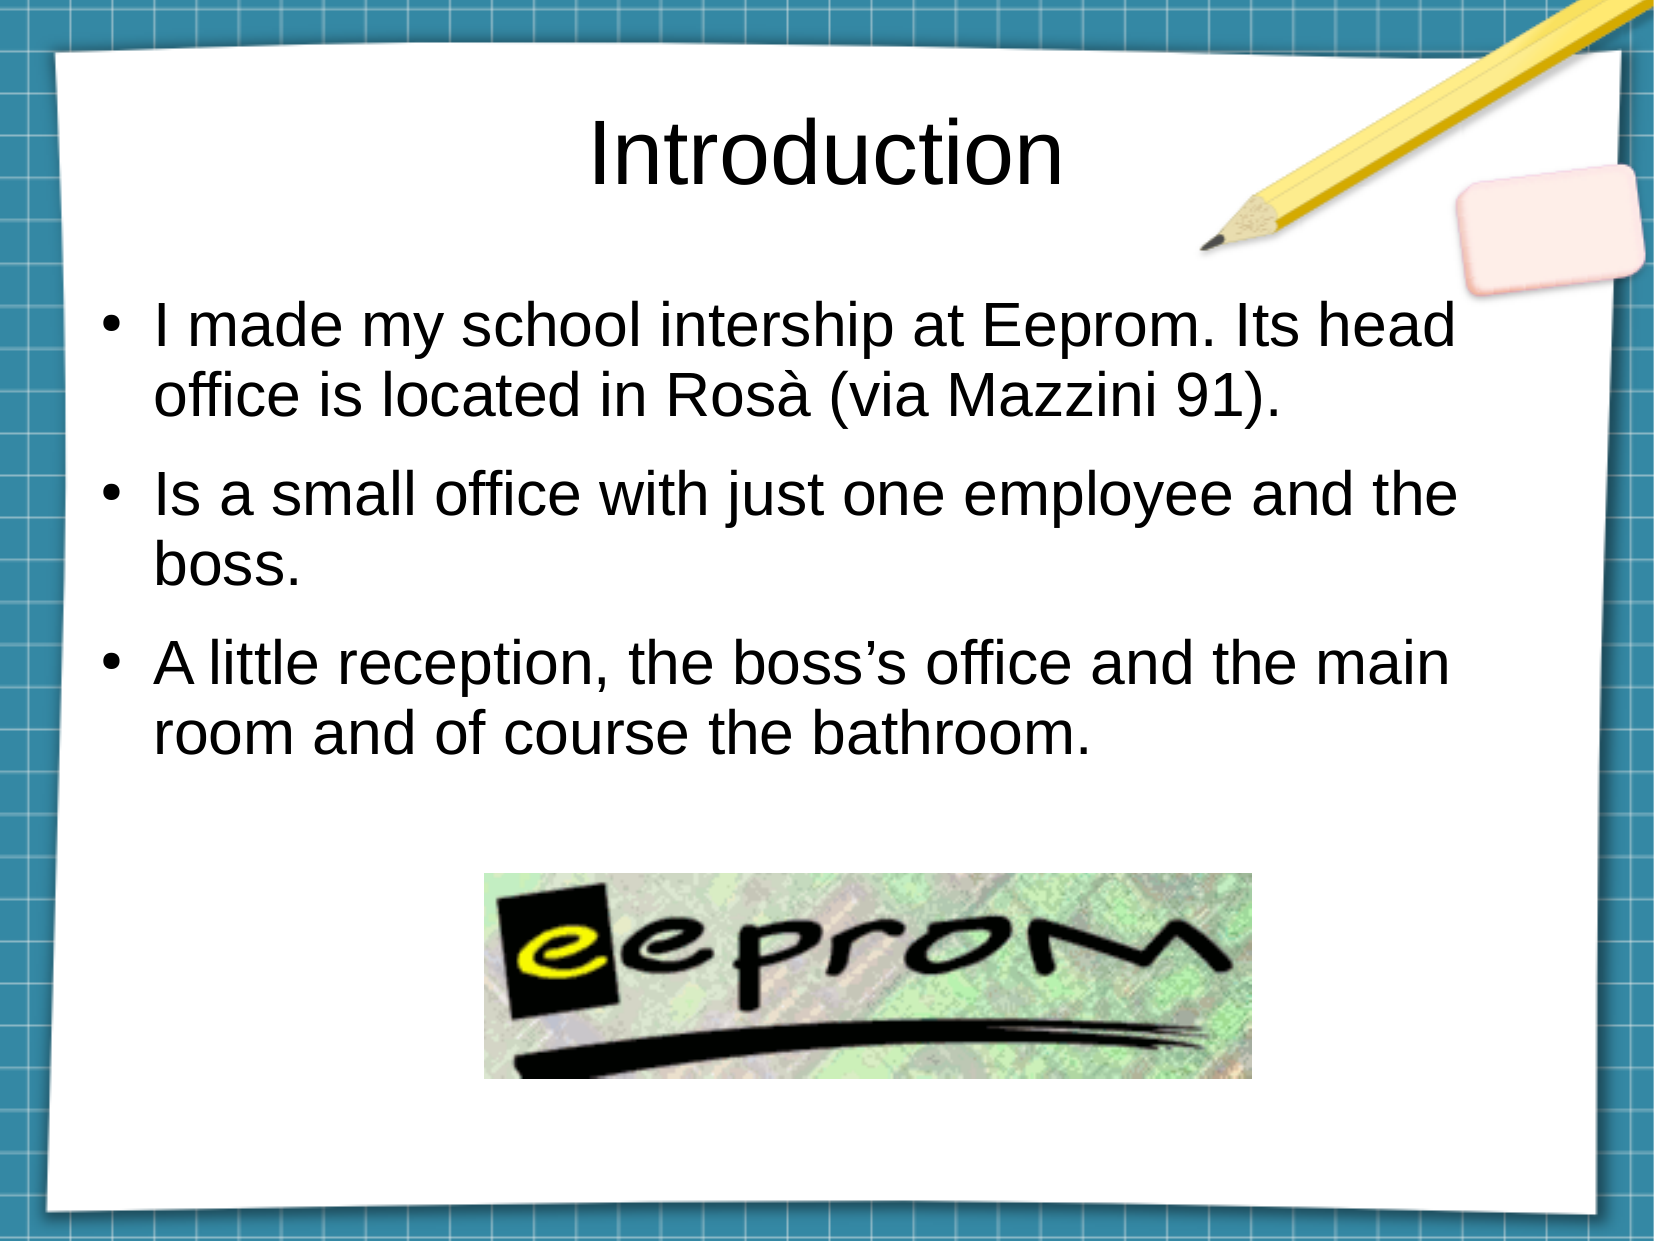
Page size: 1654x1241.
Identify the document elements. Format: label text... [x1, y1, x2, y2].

picture [0, 0, 1654, 1241]
title Introduction [82, 49, 1571, 257]
list I made my school intership at Eeprom. Its head office is located in Rosà (via Mazzini 91). Is a small office with just one employee and the boss. A little reception, the boss’s office and the main room and of course the bathroom. [82, 290, 1571, 1010]
